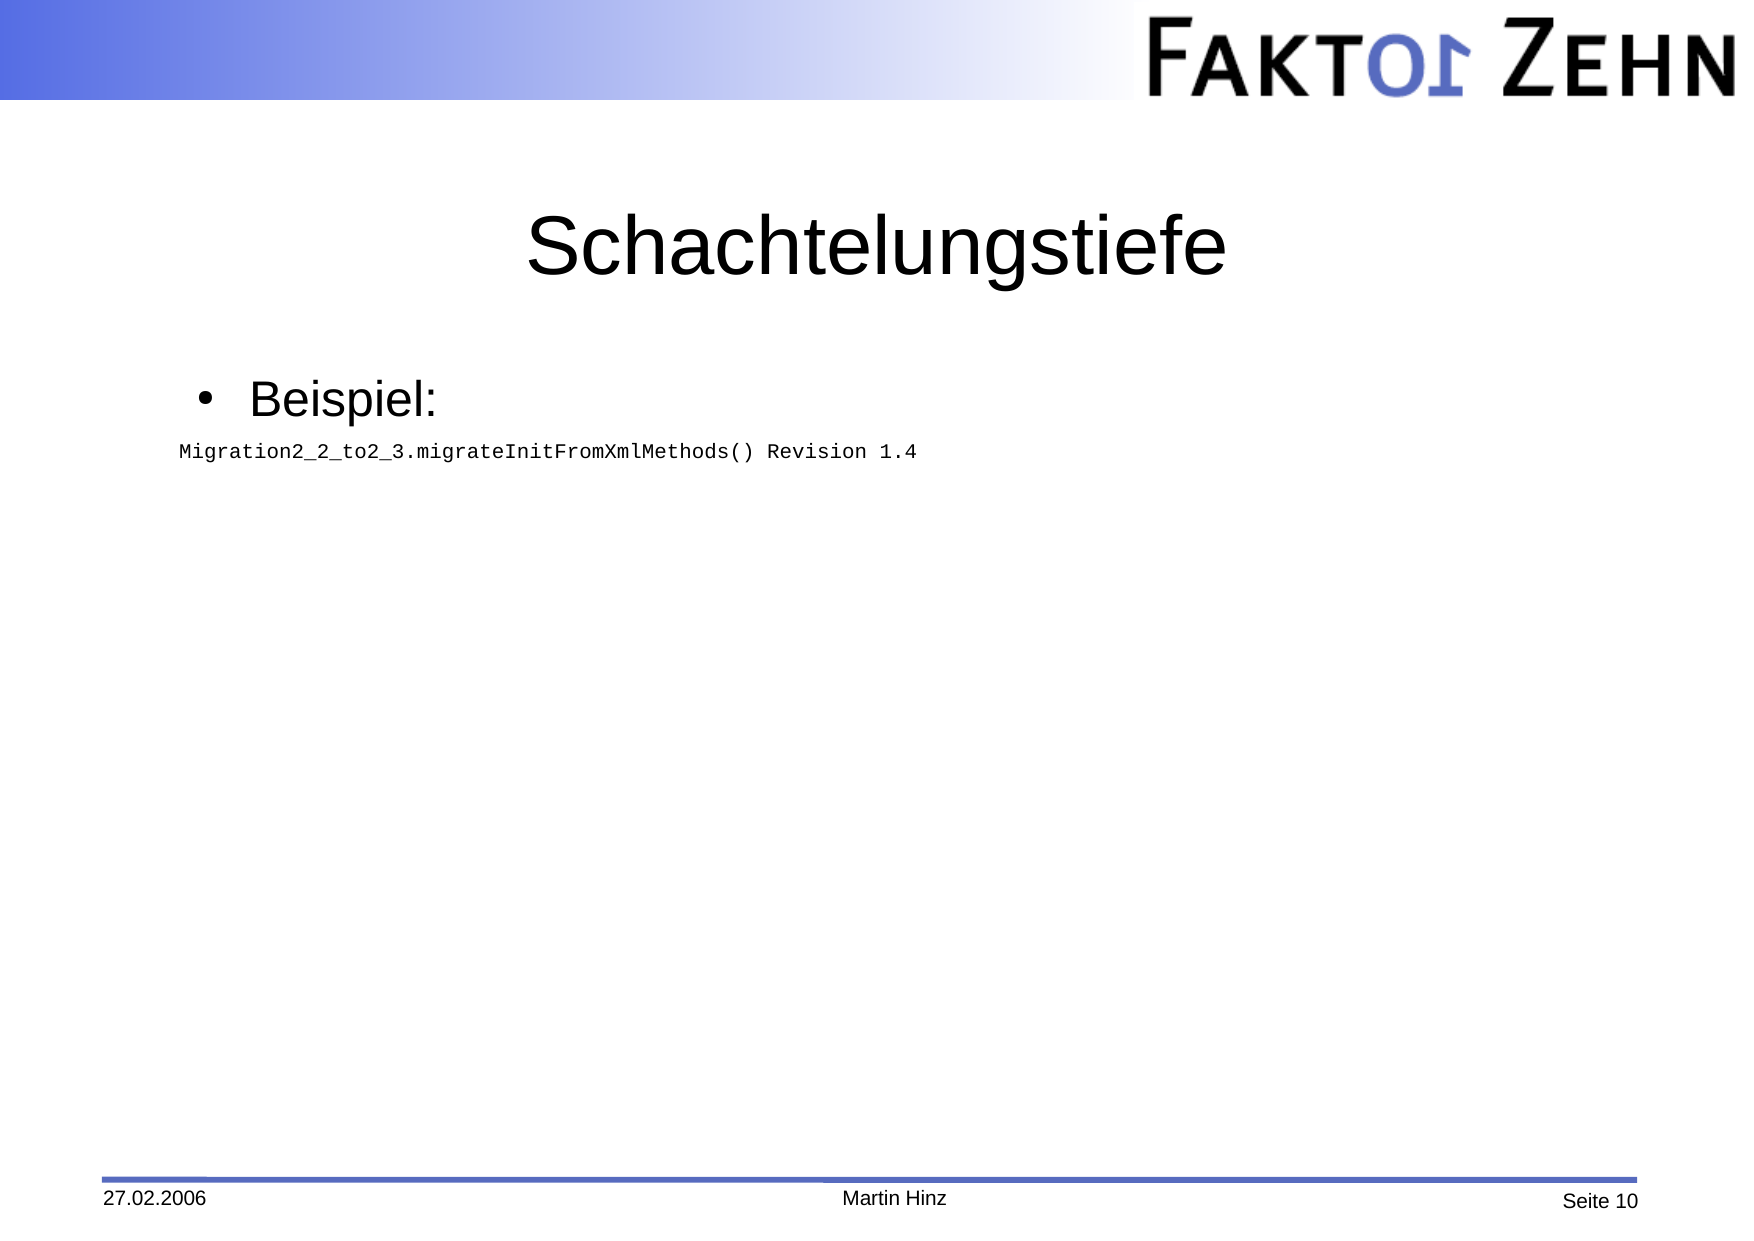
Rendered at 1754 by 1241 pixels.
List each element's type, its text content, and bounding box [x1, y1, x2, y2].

picture [1133, 2, 1749, 105]
title Schachtelungstiefe [179, 142, 1576, 349]
list Beispiel: Migration2_2_to2_3.migrateInitFromXmlMethods() Revision 1.4 [179, 371, 1576, 1078]
